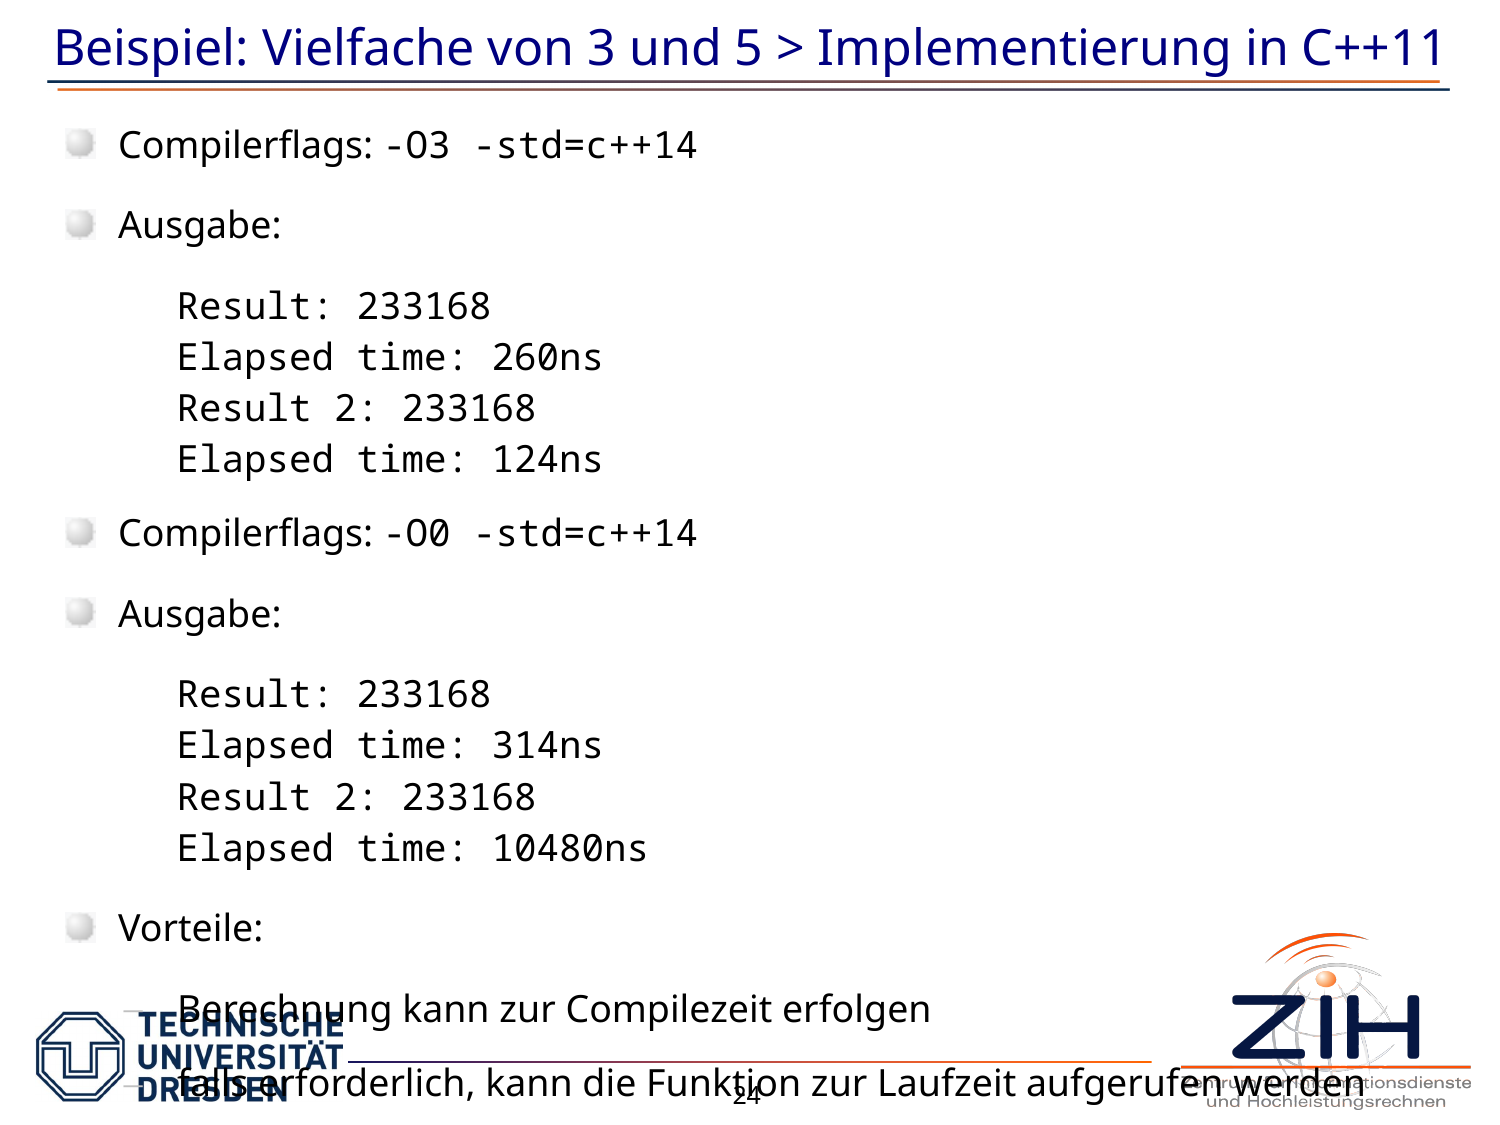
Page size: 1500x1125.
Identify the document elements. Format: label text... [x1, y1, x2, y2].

picture [1181, 933, 1471, 1110]
picture [1185, 1078, 1195, 1084]
title Beispiel: Vielfache von 3 und 5 > Implementierung in C++11 [53, 12, 1453, 81]
picture [329, 1011, 340, 1020]
picture [47, 80, 1450, 91]
picture [35, 1011, 343, 1102]
picture [184, 1011, 196, 1019]
list Compilerflags: -O3 -std=c++14 Ausgabe: Result: 233168 Elapsed time: 260ns Result 2: 233168 Elapsed time: 124ns Compilerflags: -O0 -std=c++14 Ausgabe: Result: 233168 Elapsed time: 314ns Result 2: 233168 Elapsed time: 10480ns Vorteile: Berechnung kann zur Compilezeit erfolgen falls erforderlich, kann die Funktion zur Laufzeit aufgerufen werden Syntax und Codemenge wie bei einer normalen Funktion [29, 118, 1418, 975]
